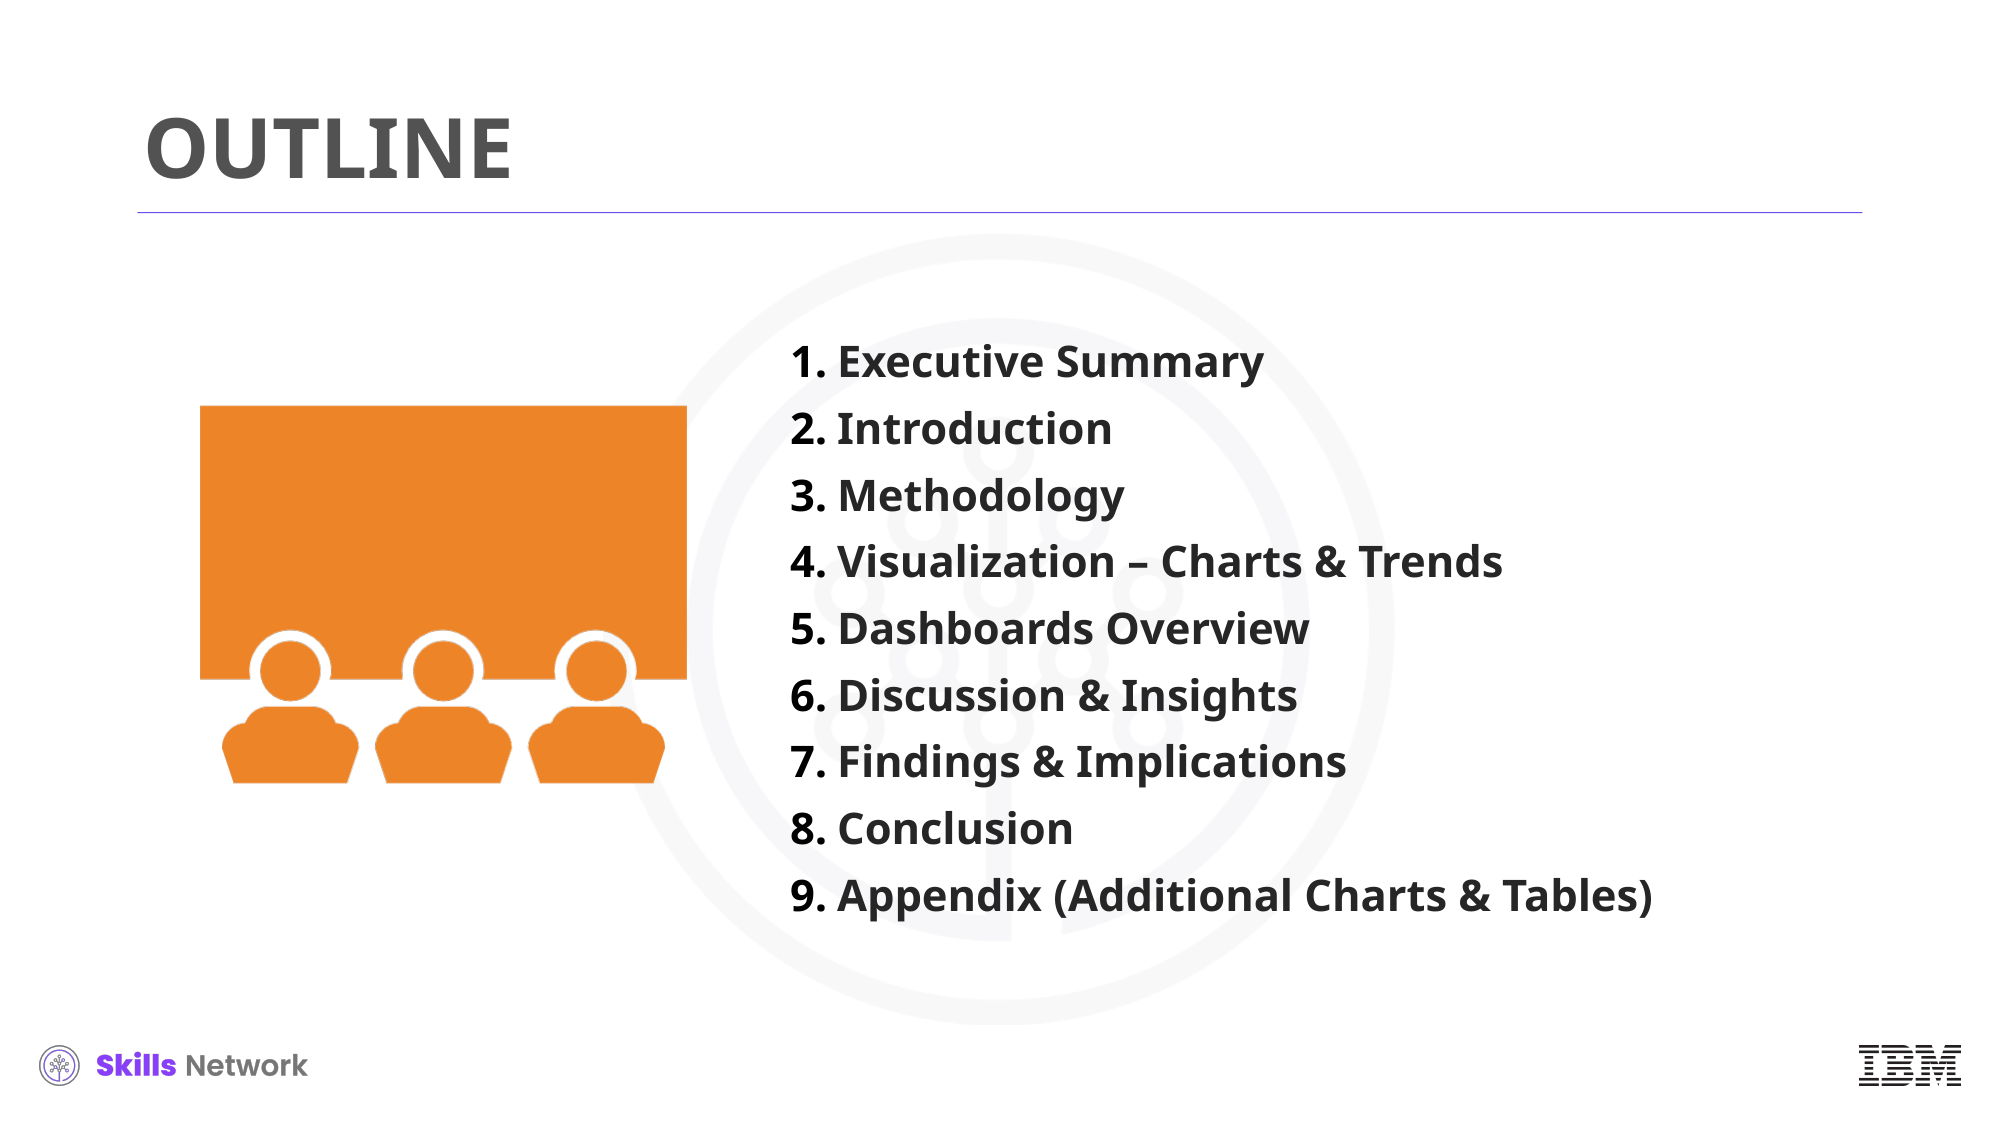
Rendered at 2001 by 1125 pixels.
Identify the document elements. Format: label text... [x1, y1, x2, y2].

picture [181, 332, 706, 857]
picture [1859, 1045, 1961, 1086]
text_box Executive Summary Introduction Methodology Visualization – Charts & Trends Dashboards Overview Discussion & Insights Findings & Implications Conclusion Appendix (Additional Charts & Tables) [775, 332, 1811, 933]
picture [39, 1045, 308, 1086]
text_box OUTLINE [128, 43, 1524, 261]
